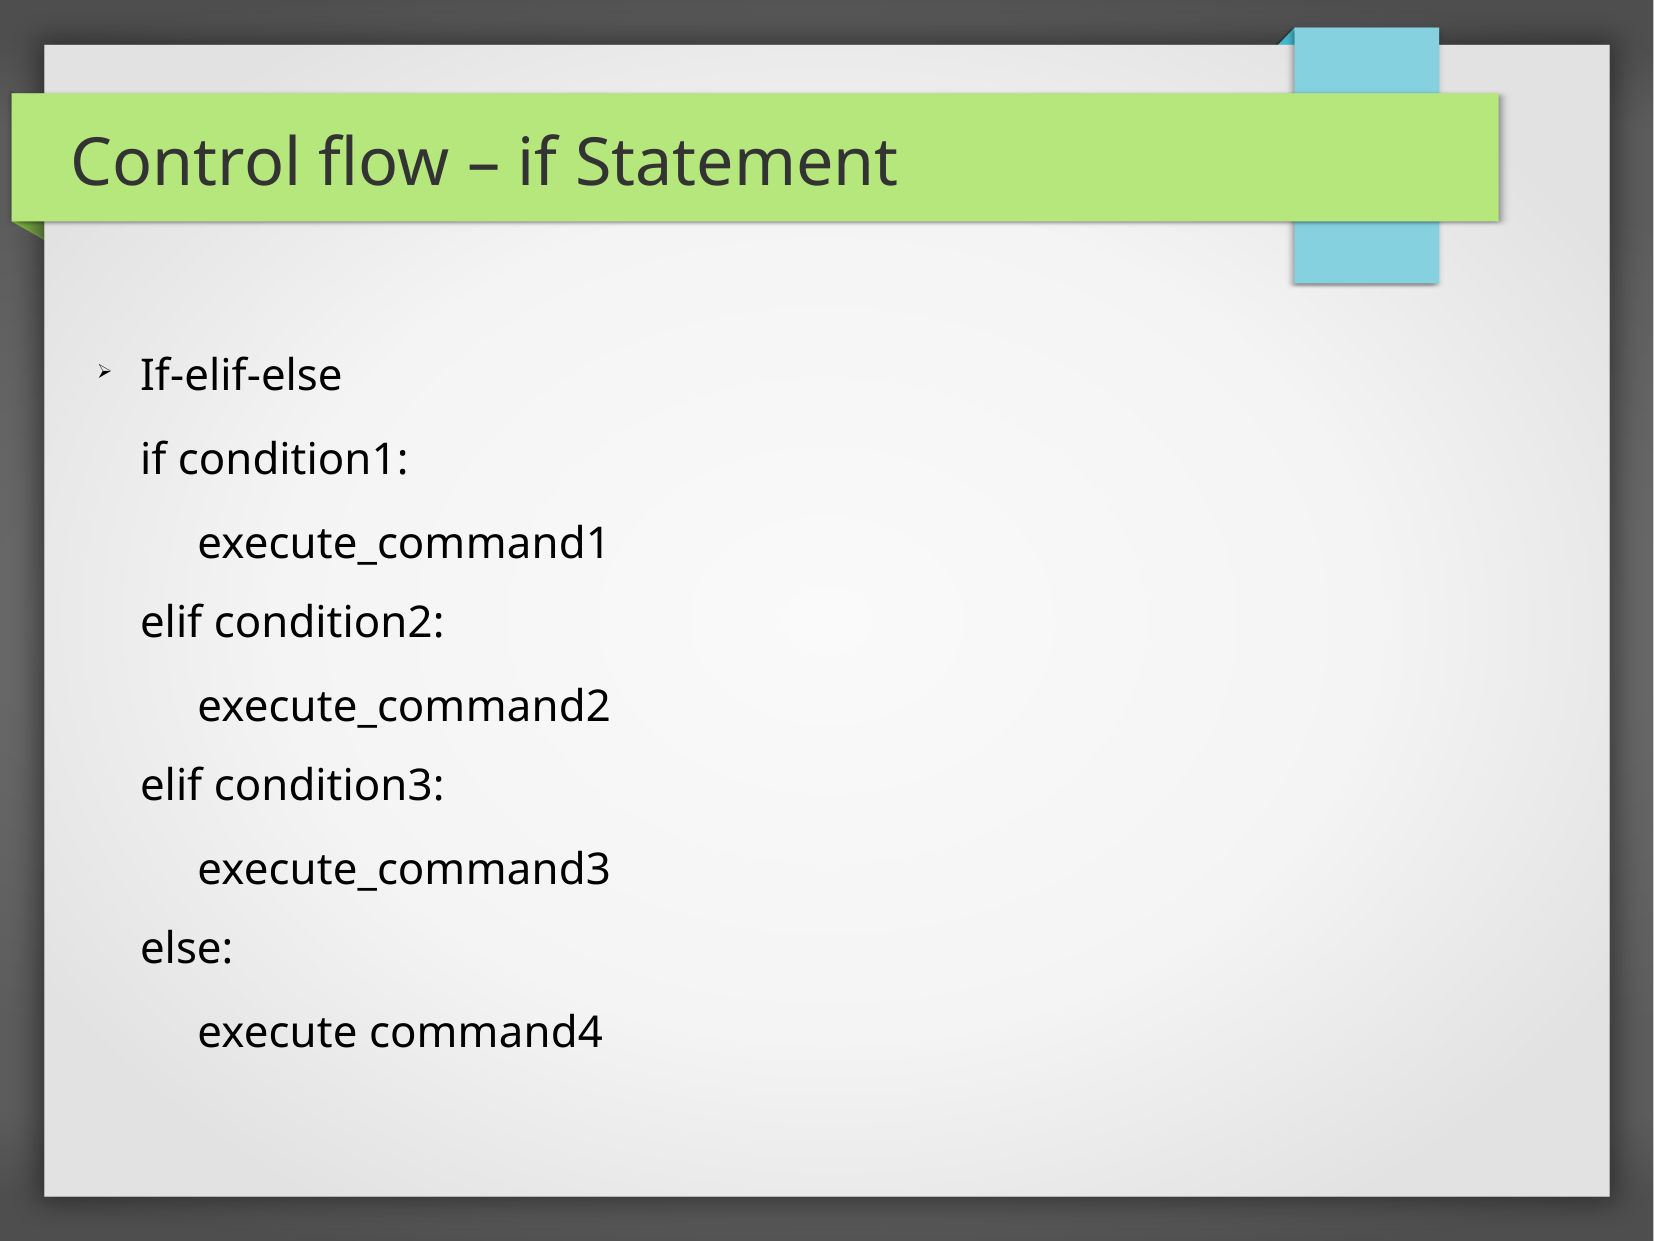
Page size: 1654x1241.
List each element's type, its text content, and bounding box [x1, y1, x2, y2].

picture [0, 0, 1654, 1241]
list If-elif-else if condition1: execute_command1 elif condition2: execute_command2 elif condition3: execute_command3 else: execute command4 [82, 343, 1538, 1063]
title Control flow – if Statement [70, 106, 1229, 213]
